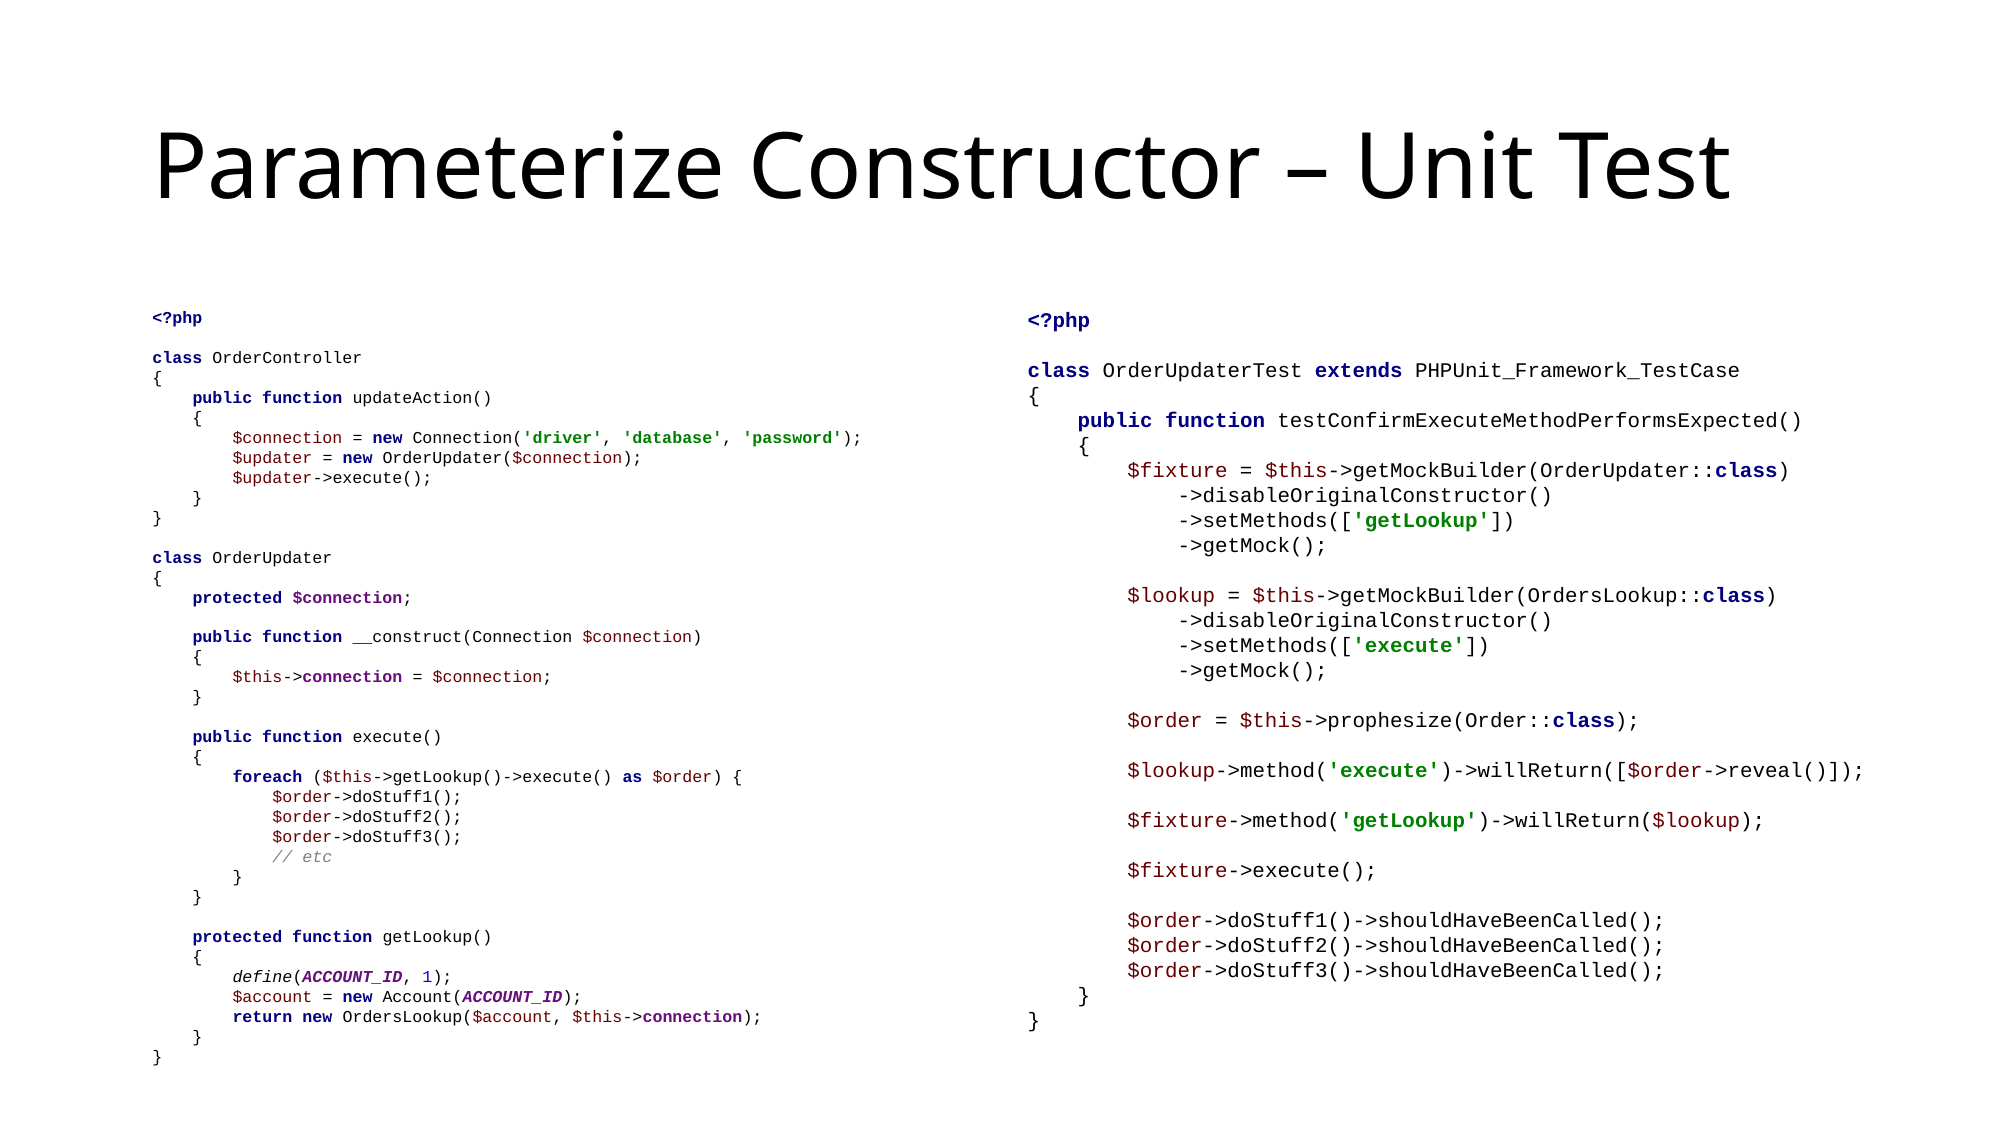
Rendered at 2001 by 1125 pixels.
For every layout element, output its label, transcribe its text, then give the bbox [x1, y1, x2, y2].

list <?php class OrderUpdaterTest extends PHPUnit_Framework_TestCase { public function testConfirmExecuteMethodPerformsExpected() { $fixture = $this->getMockBuilder(OrderUpdater::class) ->disableOriginalConstructor() ->setMethods(['getLookup']) ->getMock(); $lookup = $this->getMockBuilder(OrdersLookup::class) ->disableOriginalConstructor() ->setMethods(['execute']) ->getMock(); $order = $this->prophesize(Order::class); $lookup->method('execute')->willReturn([$order->reveal()]); $fixture->method('getLookup')->willReturn($lookup); $fixture->execute(); $order->doStuff1()->shouldHaveBeenCalled(); $order->doStuff2()->shouldHaveBeenCalled(); $order->doStuff3()->shouldHaveBeenCalled(); } } [1012, 299, 1889, 1072]
title Parameterize Constructor – Unit Test [137, 59, 1863, 278]
list <?php class OrderController { public function updateAction() { $connection = new Connection('driver', 'database', 'password'); $updater = new OrderUpdater($connection); $updater->execute(); } } class OrderUpdater { protected $connection; public function __construct(Connection $connection) { $this->connection = $connection; } public function execute() { foreach ($this->getLookup()->execute() as $order) { $order->doStuff1(); $order->doStuff2(); $order->doStuff3(); // etc } } protected function getLookup() { define(ACCOUNT_ID, 1); $account = new Account(ACCOUNT_ID); return new OrdersLookup($account, $this->connection); } } [137, 299, 878, 1103]
